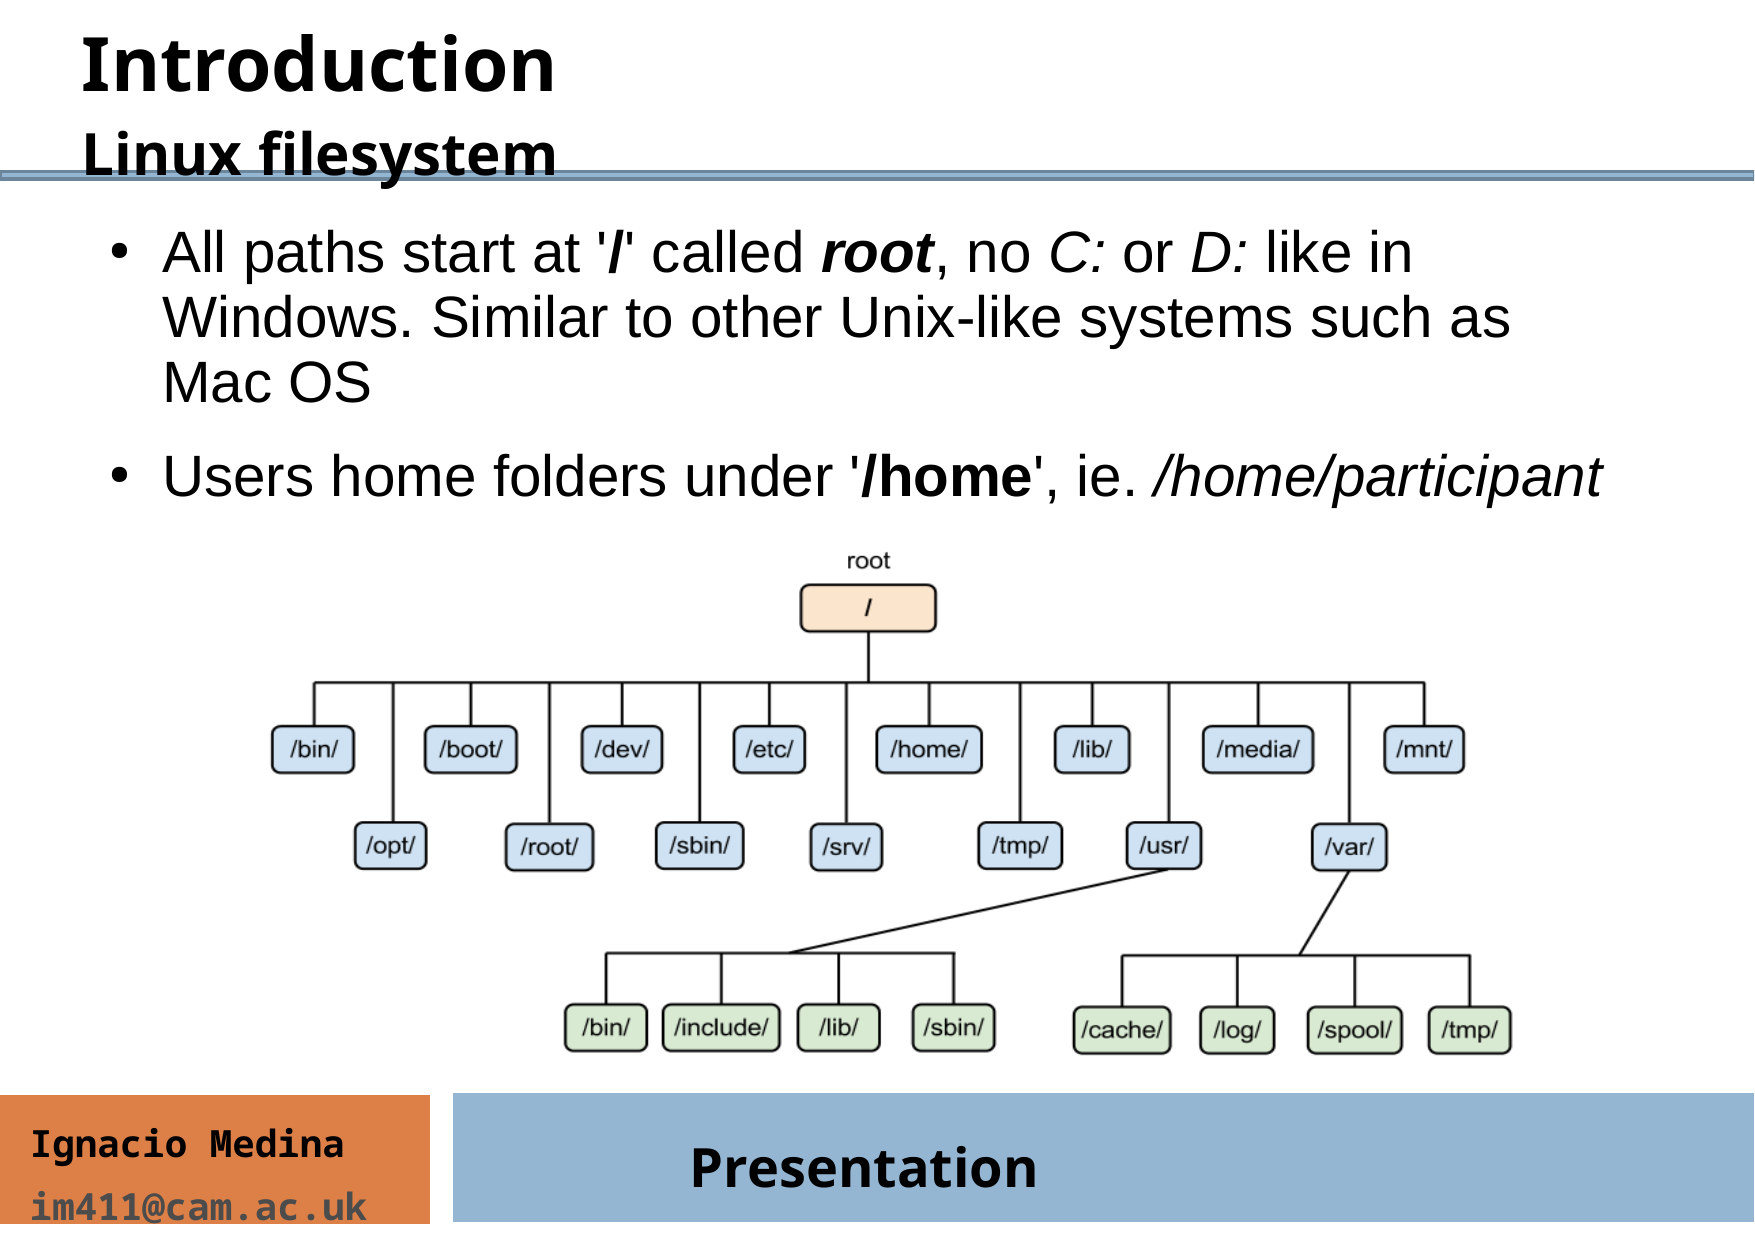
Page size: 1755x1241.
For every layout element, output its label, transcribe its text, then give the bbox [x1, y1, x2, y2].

text_box [399, 171, 1754, 179]
text_box [0, 171, 392, 179]
picture [240, 516, 1533, 1079]
list All paths start at '/' called root, no C: or D: like in Windows. Similar to other Unix-like systems such as Mac OS Users home folders under '/home', ie. /home/participant [91, 219, 1636, 939]
text_box Ignacio Medina im411@cam.ac.uk [15, 1110, 436, 1213]
text_box Introduction Linux filesystem [67, 3, 1688, 173]
text_box Presentation [675, 1122, 1726, 1200]
